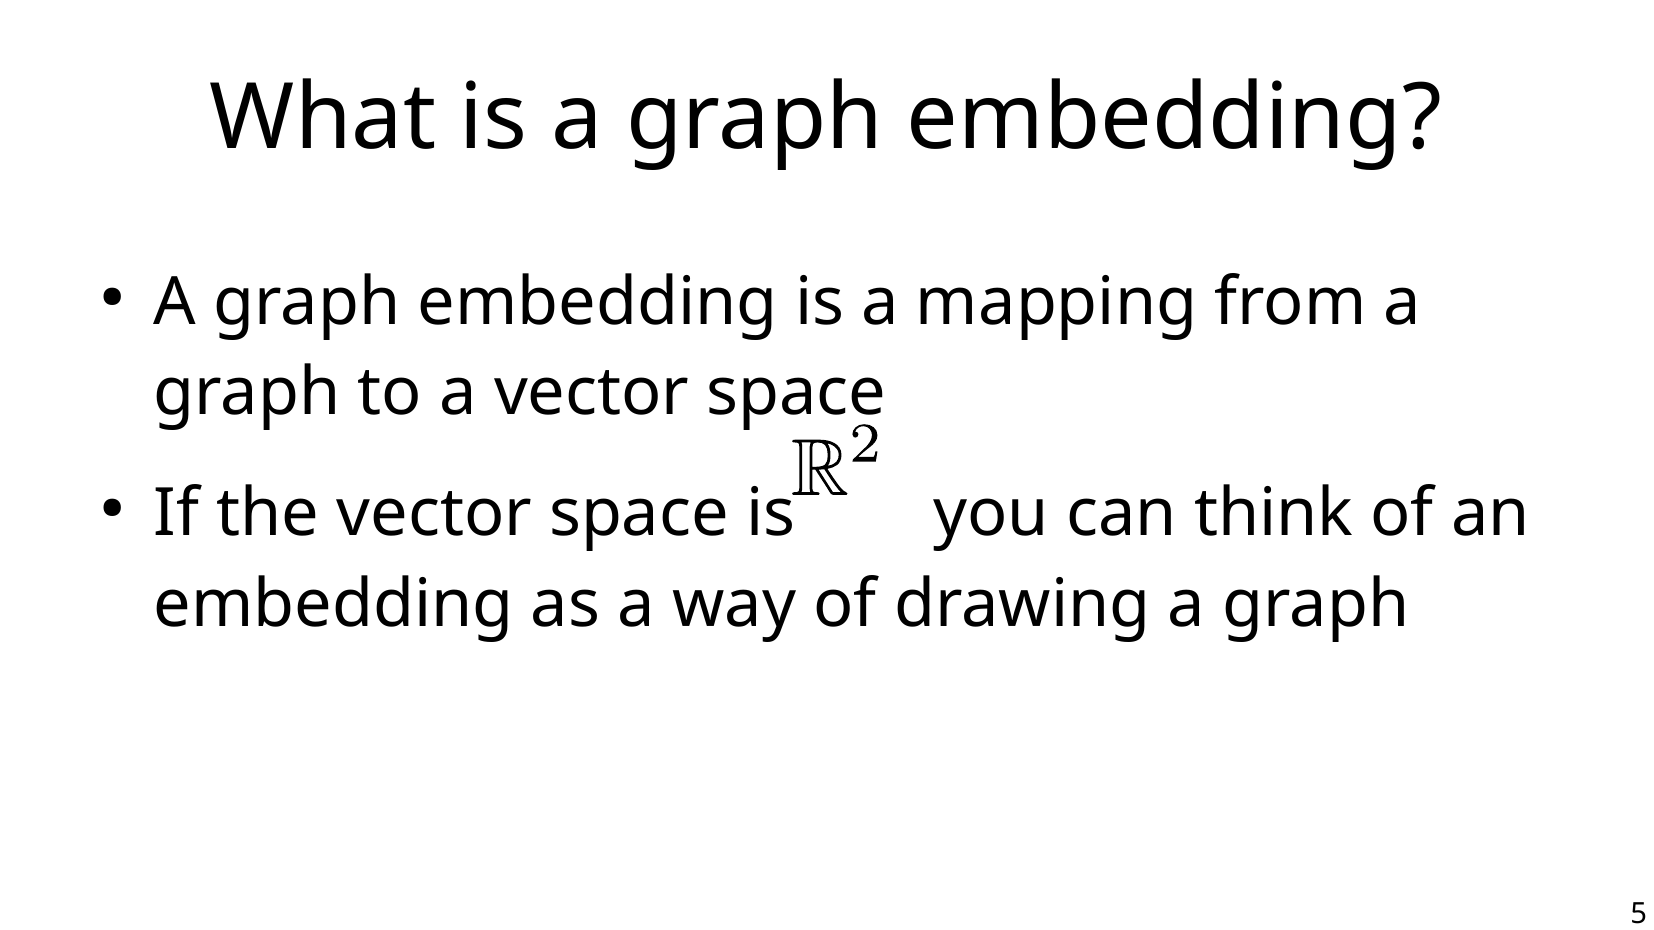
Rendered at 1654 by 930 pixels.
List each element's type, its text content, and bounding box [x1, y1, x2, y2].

list A graph embedding is a mapping from a graph to a vector space If the vector space is you can think of an embedding as a way of drawing a graph [82, 252, 1571, 793]
text_box [790, 424, 881, 495]
title What is a graph embedding? [82, 1, 1571, 225]
